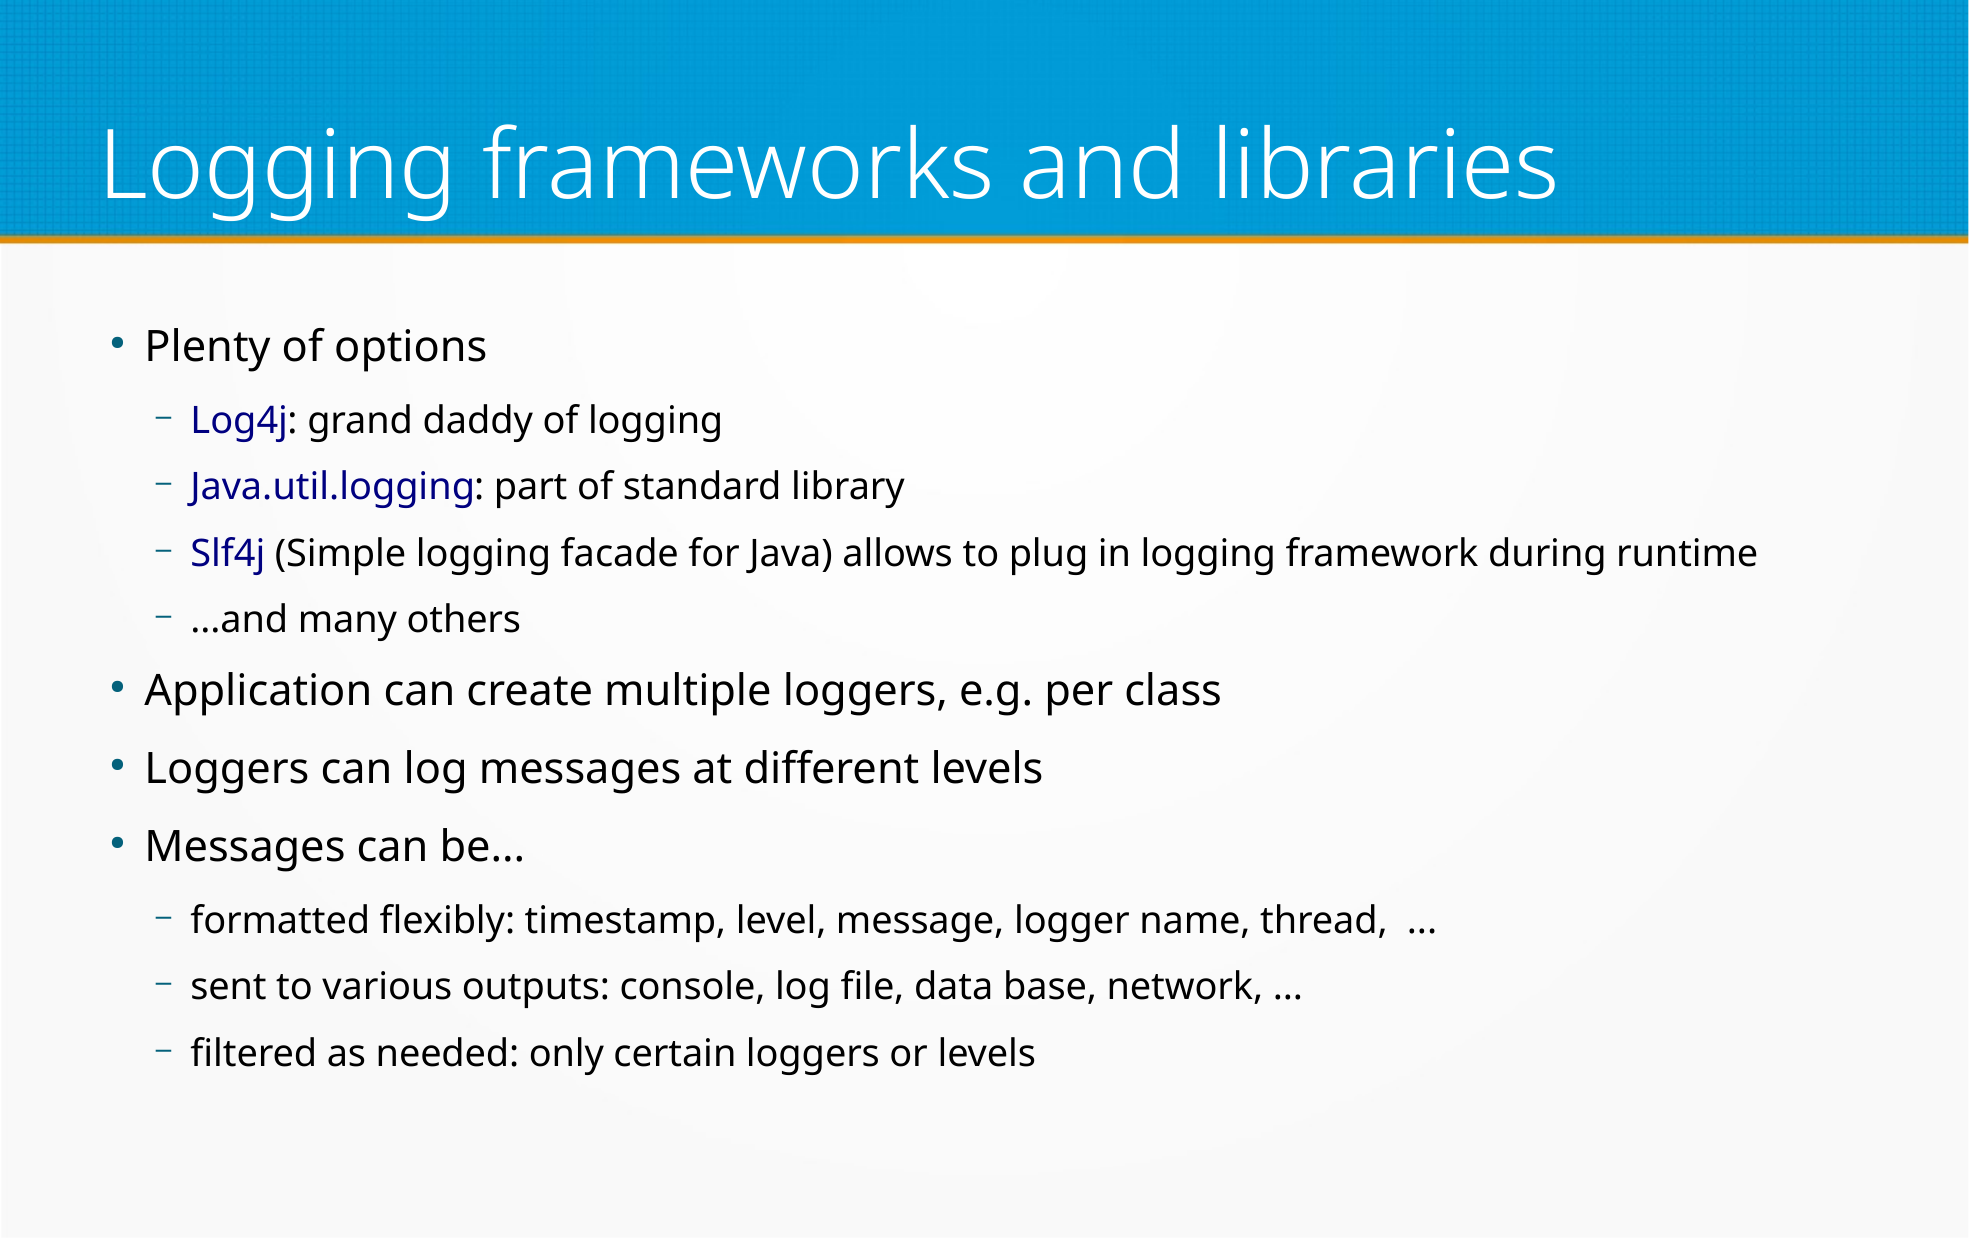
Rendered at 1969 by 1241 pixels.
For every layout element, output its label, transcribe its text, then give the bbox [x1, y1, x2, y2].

picture [0, 233, 1969, 1241]
title Logging frameworks and libraries [98, 19, 1870, 227]
list Plenty of options Log4j: grand daddy of logging Java.util.logging: part of standard library Slf4j (Simple logging facade for Java) allows to plug in logging framework during runtime ...and many others Application can create multiple loggers, e.g. per class Loggers can log messages at different levels Messages can be... formatted flexibly: timestamp, level, message, logger name, thread, ... sent to various outputs: console, log file, data base, network, ... filtered as needed: only certain loggers or levels [98, 315, 1861, 1081]
